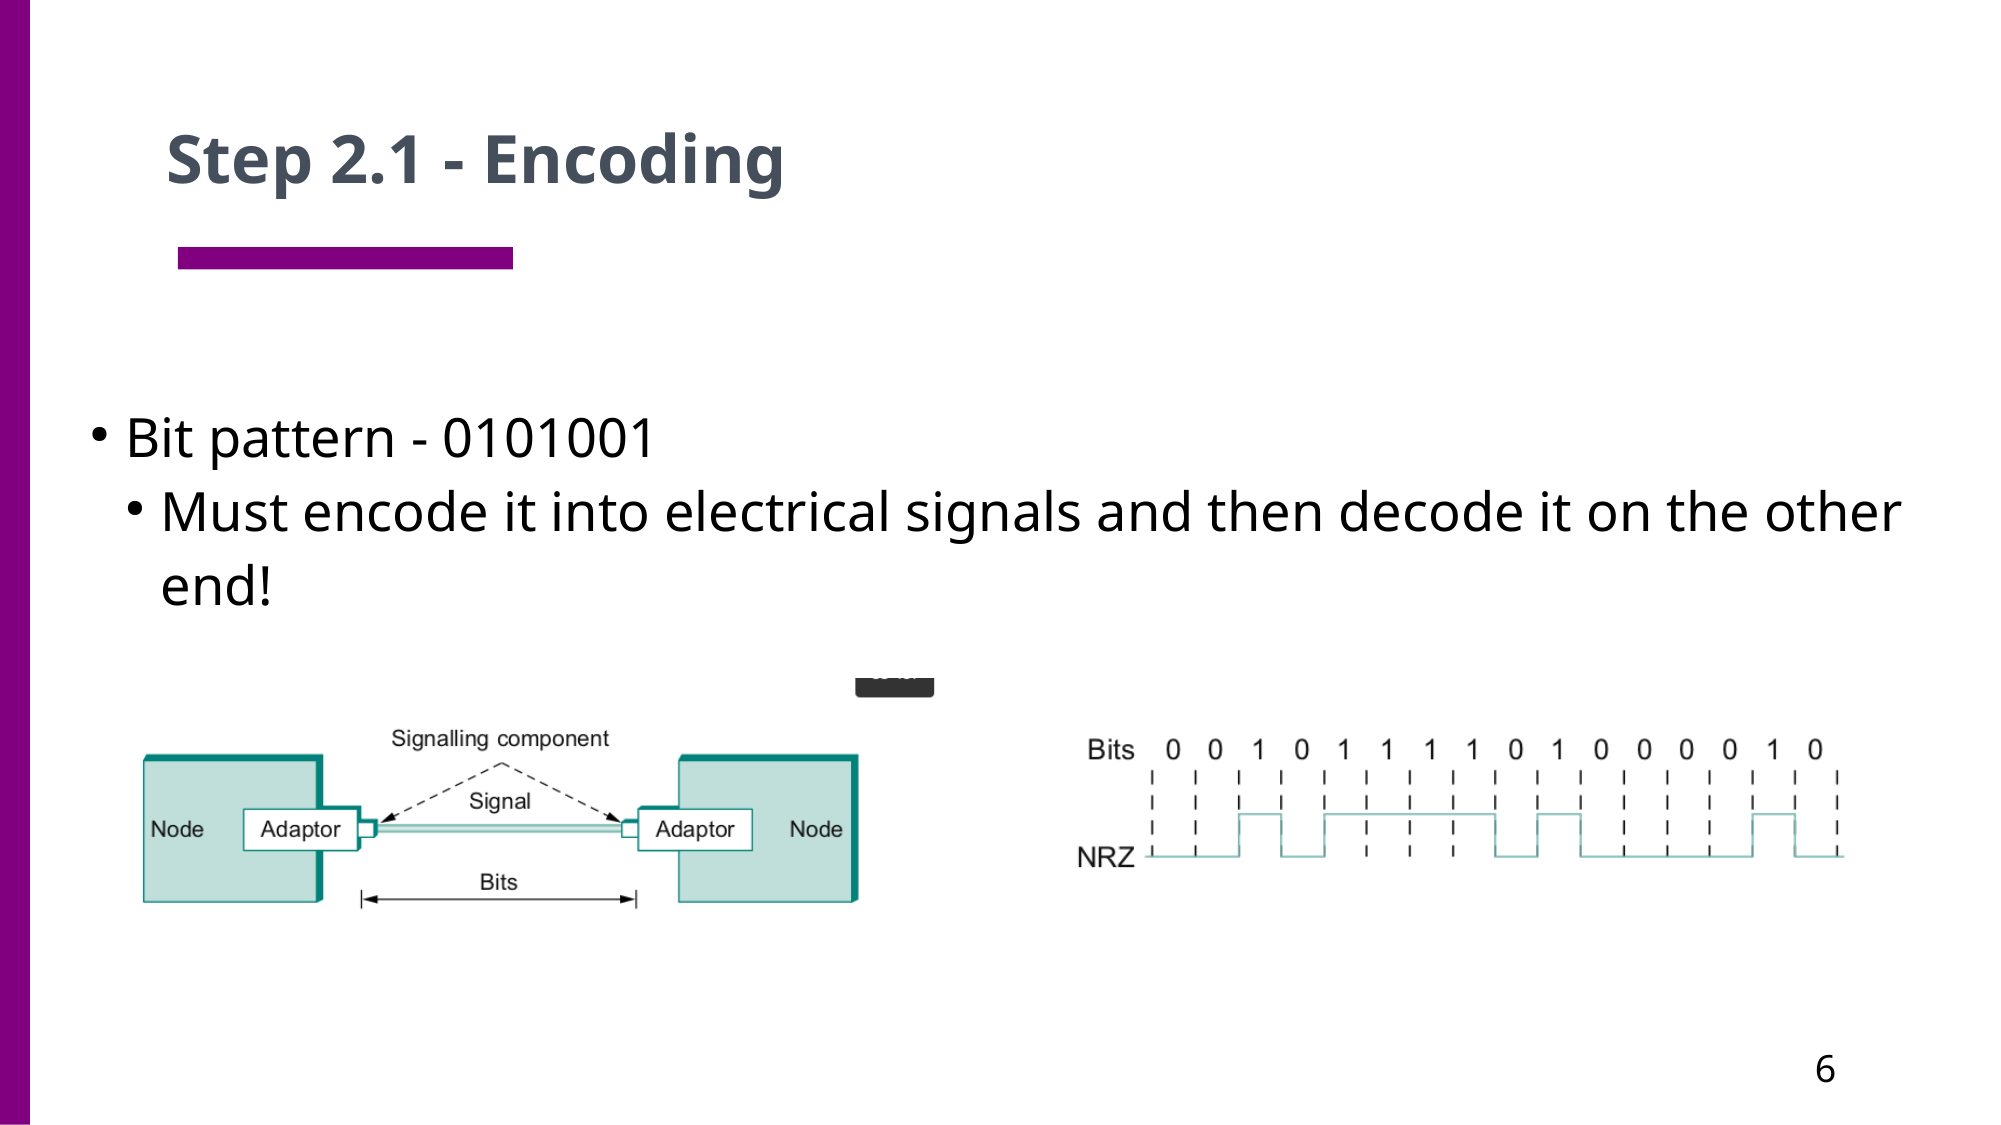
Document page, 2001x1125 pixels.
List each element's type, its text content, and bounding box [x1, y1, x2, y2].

picture [75, 678, 945, 946]
picture [989, 702, 1921, 901]
text_box Step 2.1 - Encoding [151, 0, 1849, 212]
text_box Bit pattern - 0101001 Must encode it into electrical signals and then decode it on the other end! [75, 391, 1935, 737]
